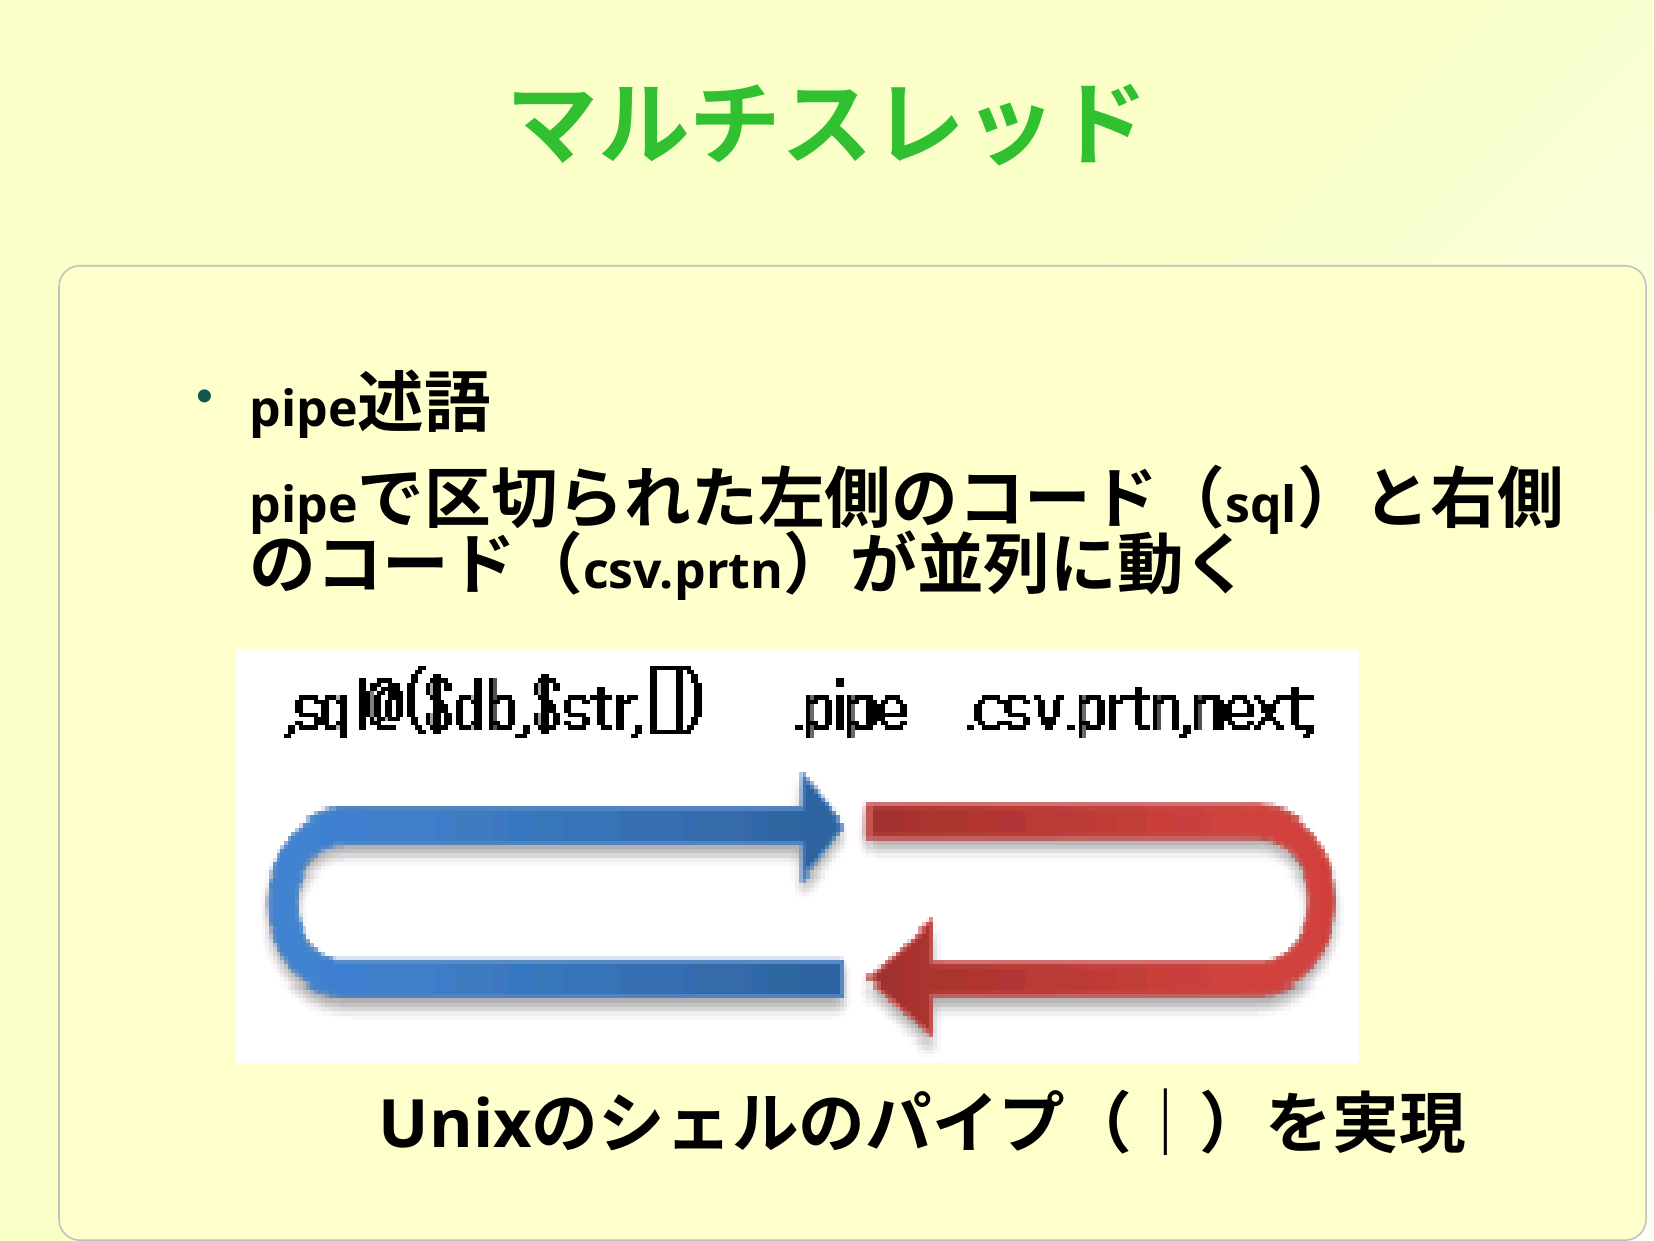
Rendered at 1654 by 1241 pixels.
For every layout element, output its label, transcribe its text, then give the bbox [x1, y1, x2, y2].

list pipe述語 pipeで区切られた左側のコード（sql）と右側のコード（csv.prtn）が並列に動く Unixのシェルのパイプ（｜）を実現 [178, 364, 1570, 1162]
title マルチスレッド [121, 19, 1534, 227]
picture [236, 649, 1359, 1063]
